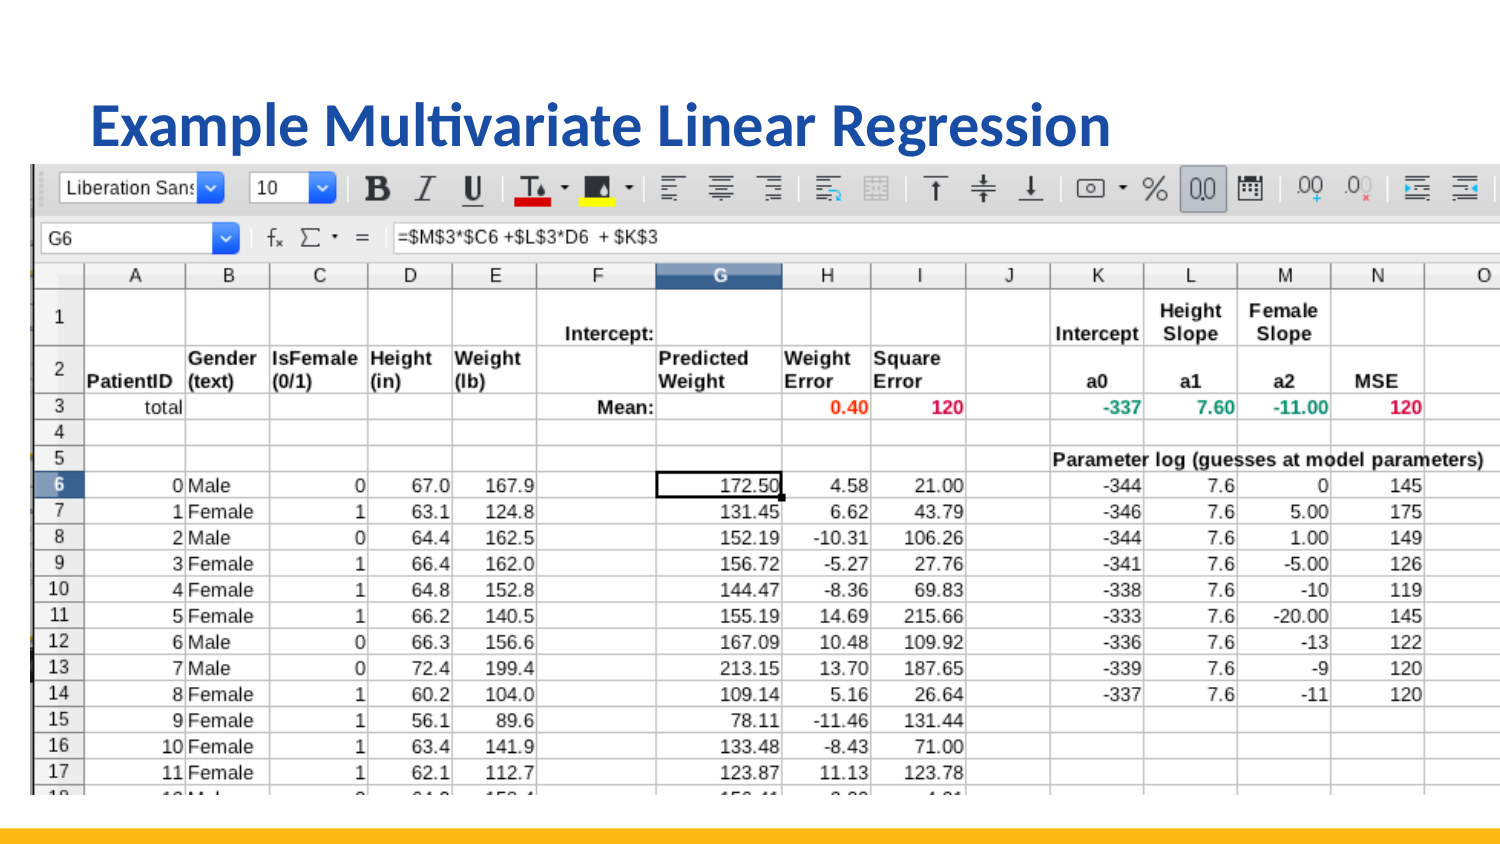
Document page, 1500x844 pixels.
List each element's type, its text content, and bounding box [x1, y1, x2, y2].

title Example Multivariate Linear Regression [75, 0, 1425, 164]
picture [30, 164, 1500, 796]
